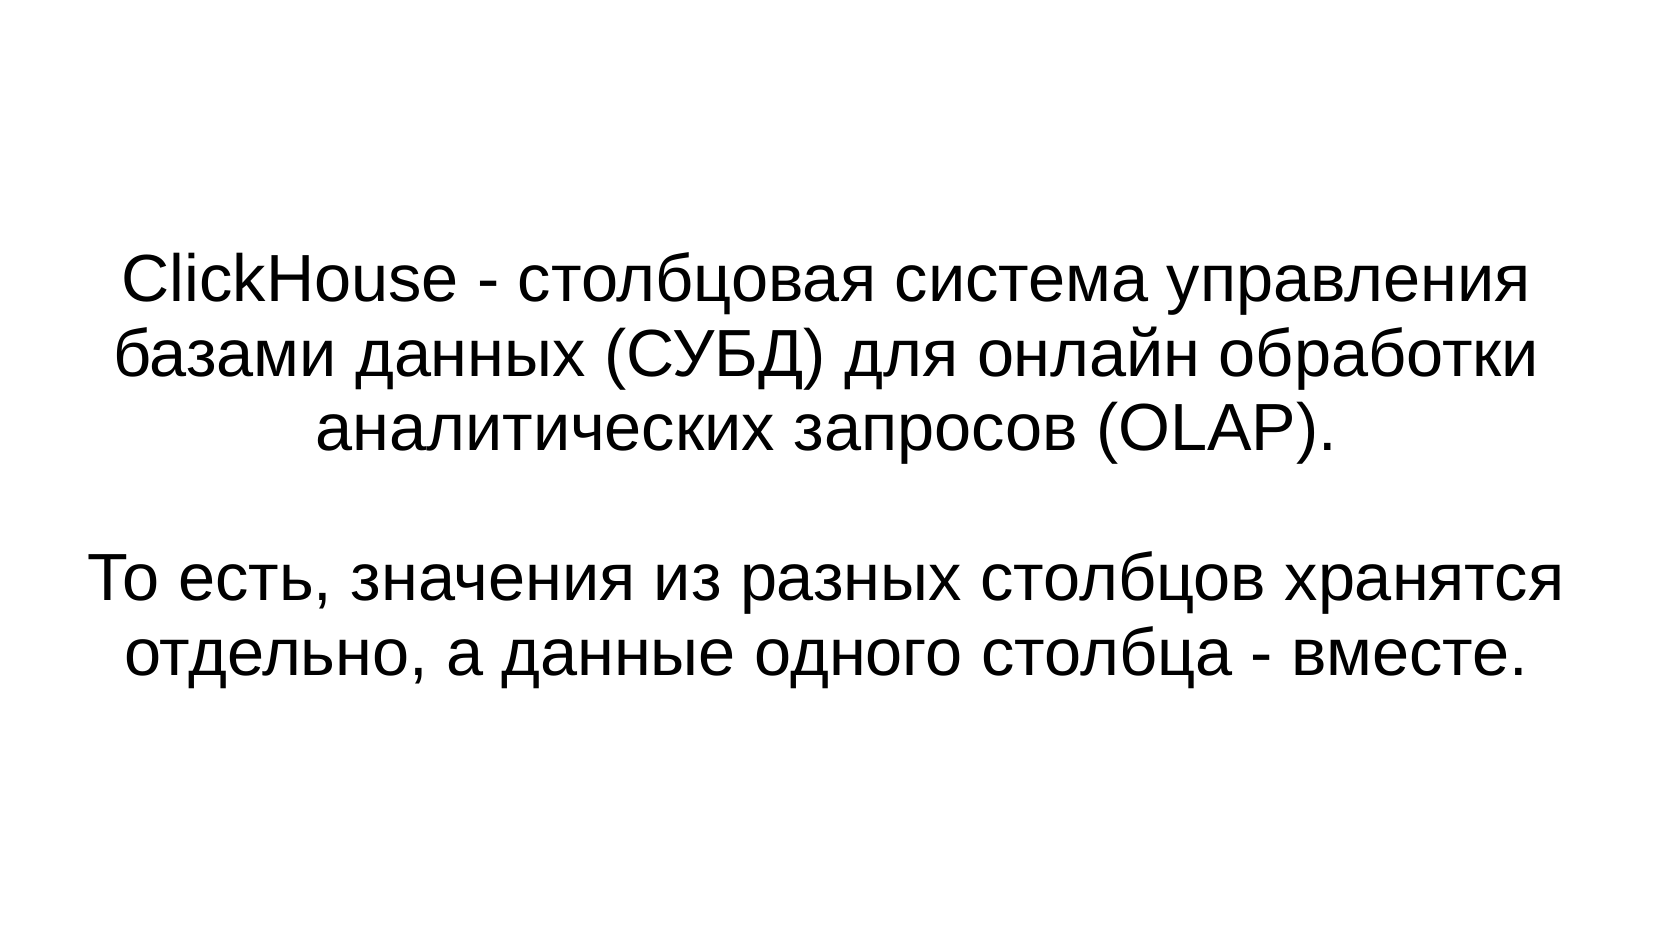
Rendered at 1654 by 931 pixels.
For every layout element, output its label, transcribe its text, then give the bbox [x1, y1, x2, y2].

subtitle ClickHouse - столбцовая система управления базами данных (СУБД) для онлайн обработки аналитических запросов (OLAP). То есть, значения из разных столбцов хранятся отдельно, а данные одного столбца - вместе. [82, 90, 1571, 841]
